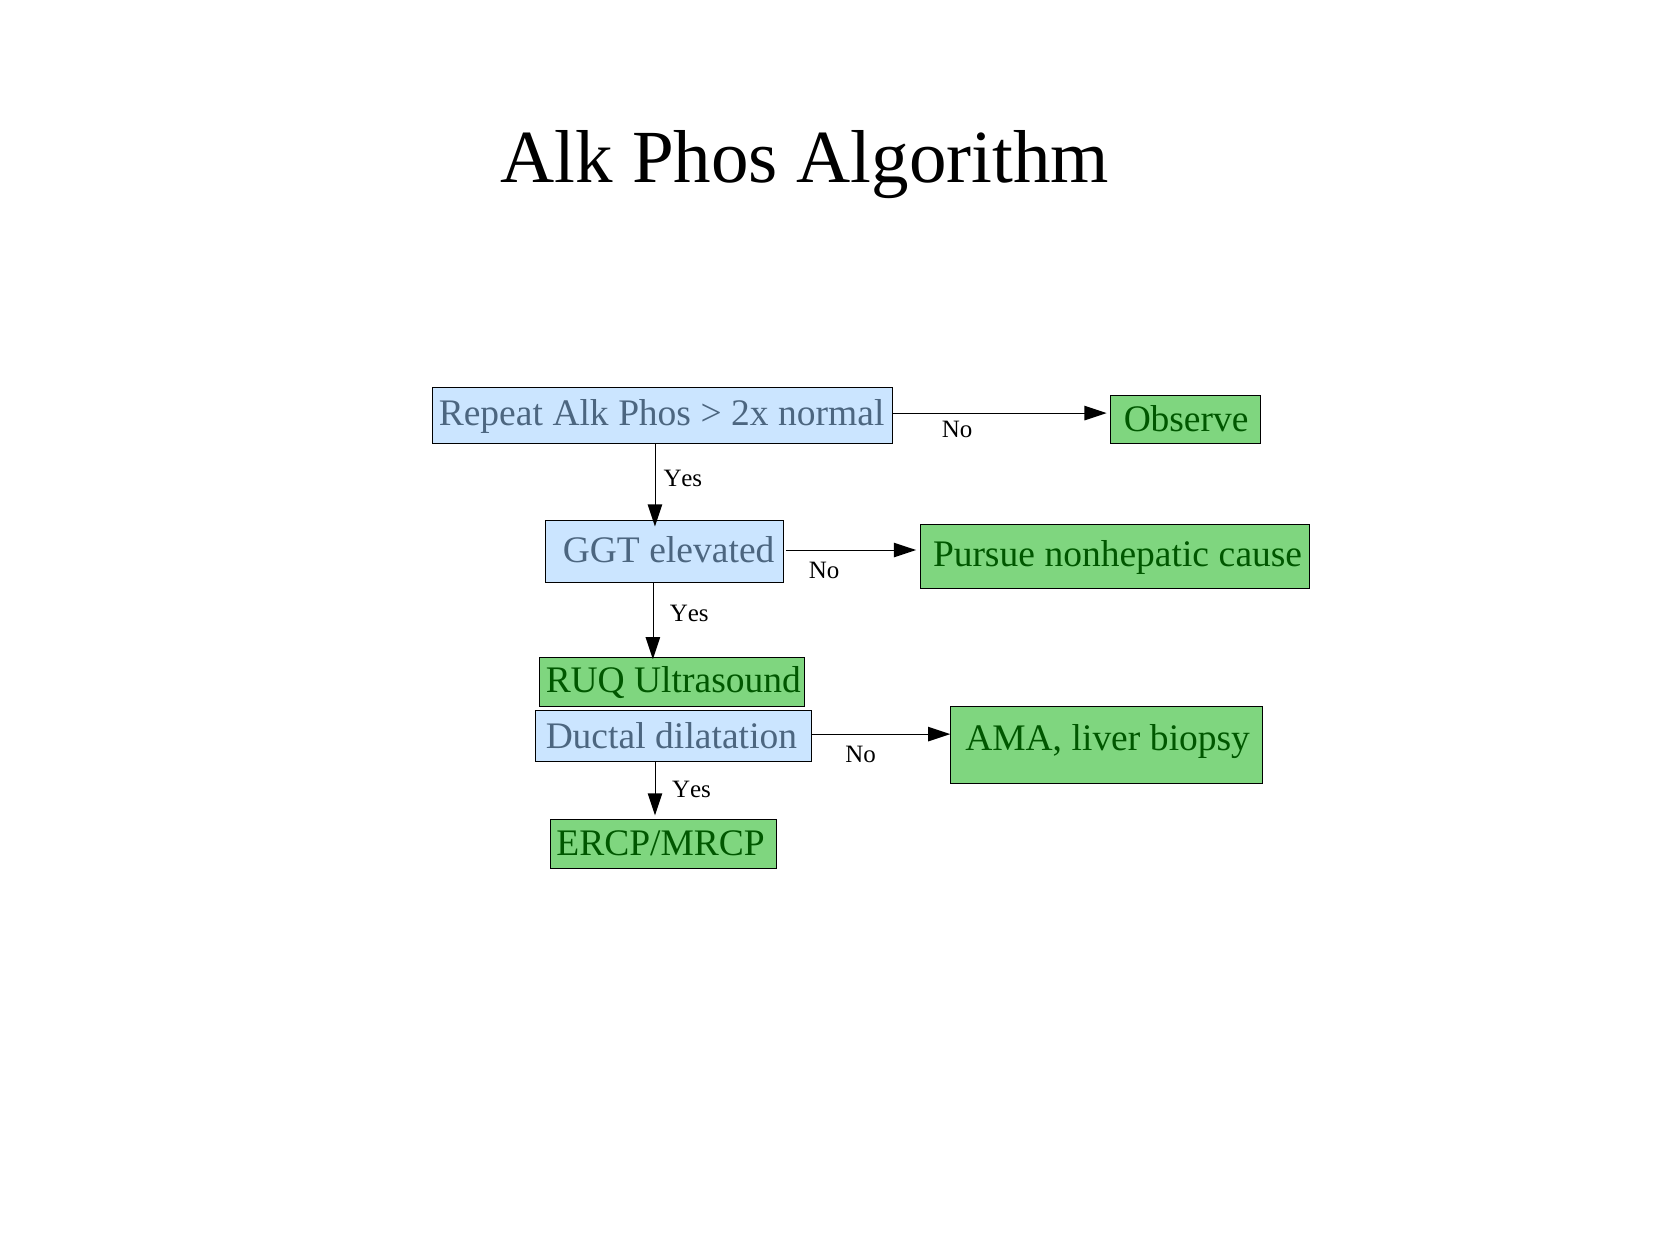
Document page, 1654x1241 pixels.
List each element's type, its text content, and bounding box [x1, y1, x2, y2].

text_box [535, 710, 812, 762]
text_box [550, 819, 777, 869]
text_box [920, 524, 1310, 589]
text_box [432, 387, 893, 444]
text_box Yes [672, 774, 711, 806]
text_box Yes [669, 599, 709, 630]
text_box [1110, 395, 1261, 444]
text_box Alk Phos Algorithm [500, 115, 1110, 207]
text_box [950, 706, 1263, 784]
text_box No [809, 556, 840, 588]
text_box [539, 657, 805, 707]
text_box Yes [663, 464, 703, 496]
text_box [545, 520, 784, 583]
text_box No [941, 415, 973, 446]
text_box No [845, 740, 877, 772]
